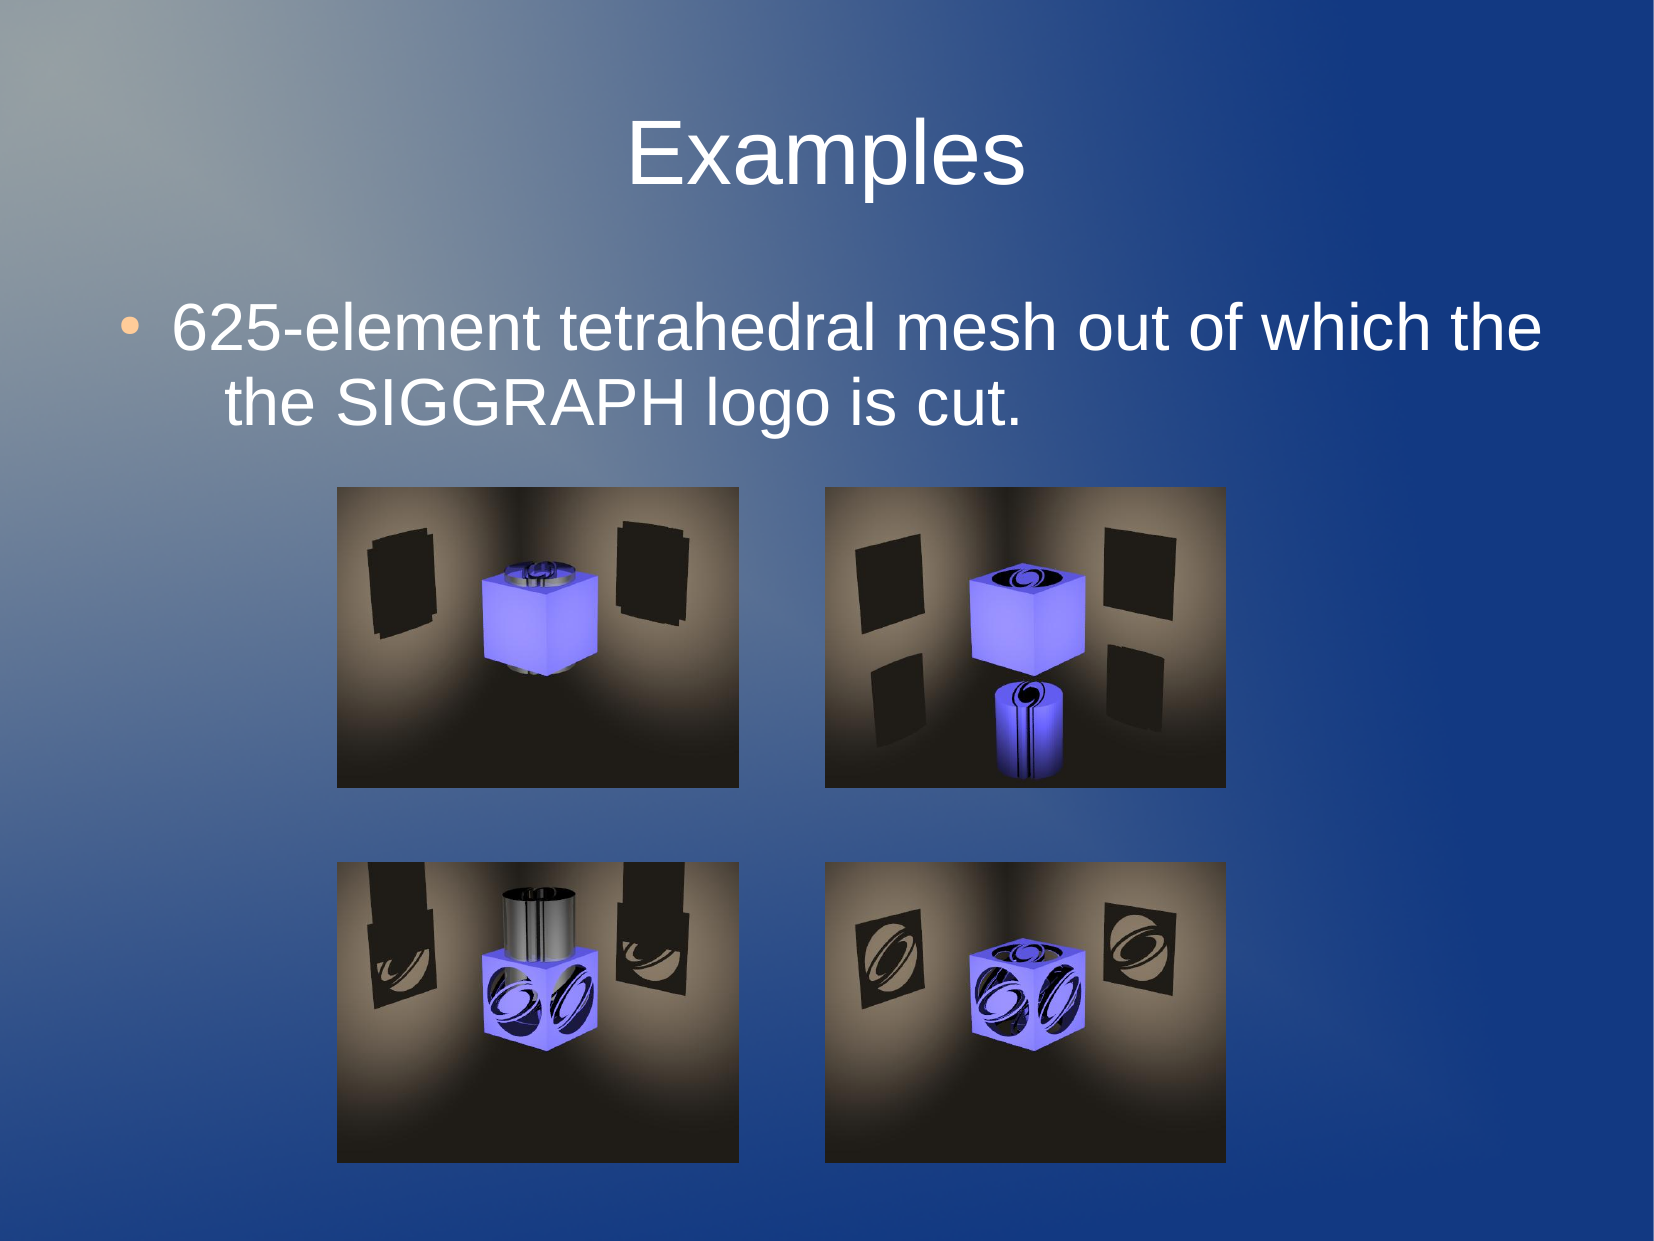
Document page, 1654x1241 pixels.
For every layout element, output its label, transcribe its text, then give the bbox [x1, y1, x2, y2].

picture [0, 0, 1654, 1241]
list 625-element tetrahedral mesh out of which the the SIGGRAPH logo is cut. [82, 290, 1571, 1094]
title Examples [82, 49, 1571, 257]
